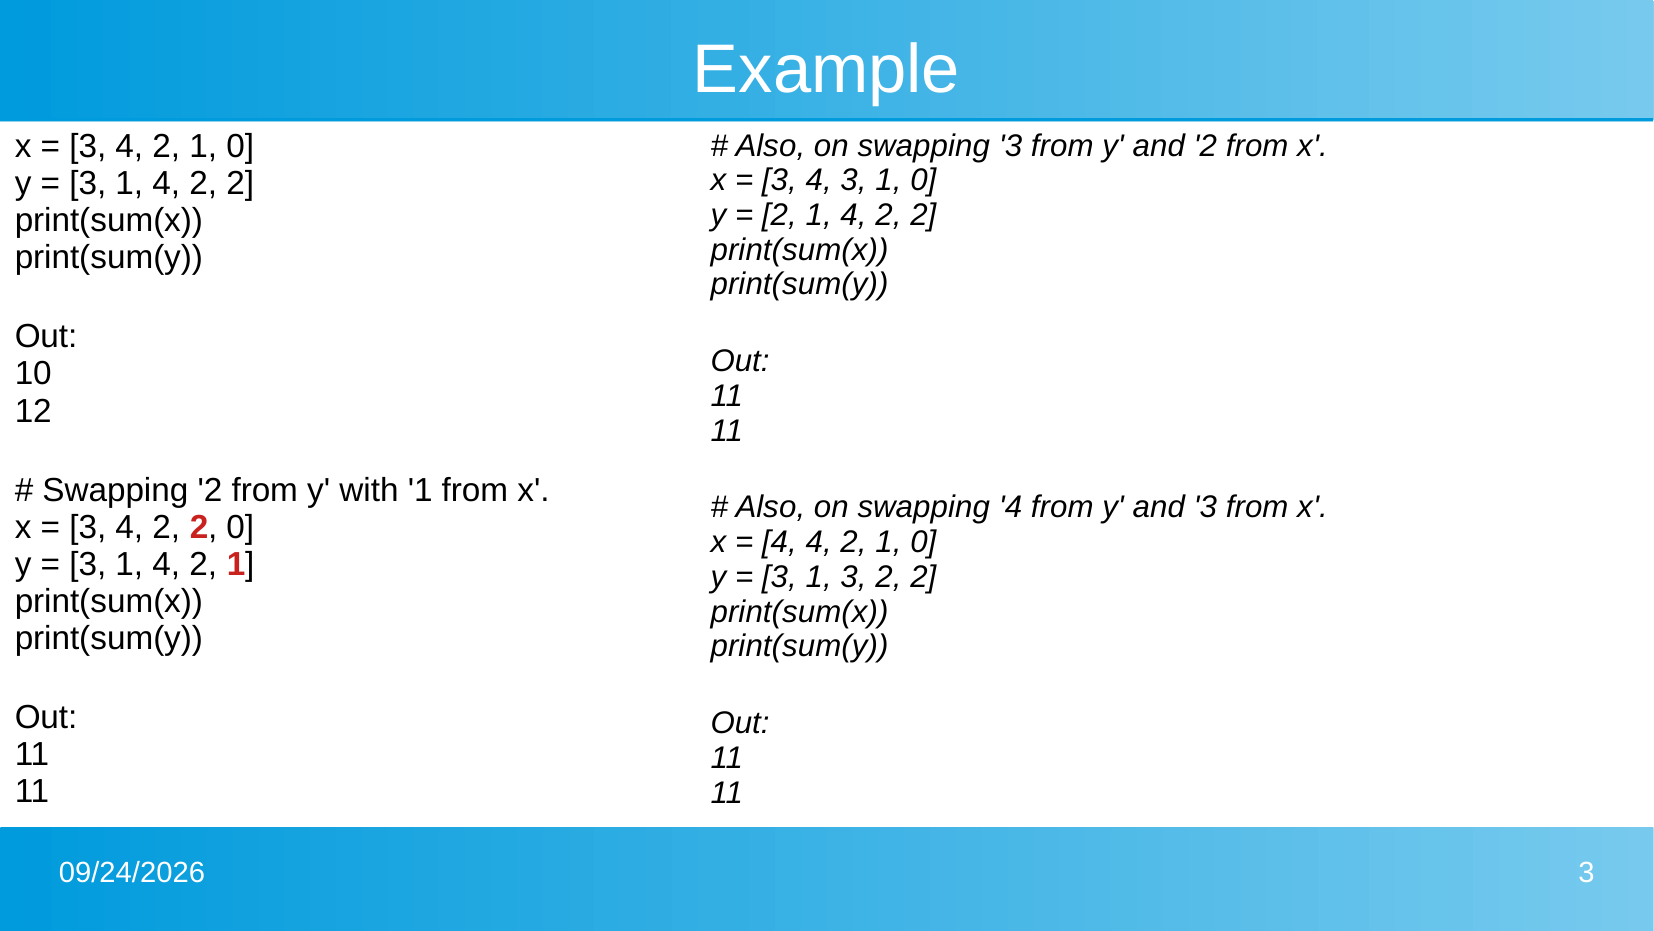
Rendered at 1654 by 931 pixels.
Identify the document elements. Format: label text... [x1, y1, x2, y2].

title Example [59, 29, 1595, 108]
text_box x = [3, 4, 2, 1, 0] y = [3, 1, 4, 2, 2] print(sum(x)) print(sum(y)) Out: 10 12 # Swapping '2 from y' with '1 from x'. x = [3, 4, 2, 2, 0] y = [3, 1, 4, 2, 1] print(sum(x)) print(sum(y)) Out: 11 11 [0, 120, 598, 817]
text_box # Also, on swapping '3 from y' and '2 from x'. x = [3, 4, 3, 1, 0] y = [2, 1, 4, 2, 2] print(sum(x)) print(sum(y)) Out: 11 11 # Also, on swapping '4 from y' and '3 from x'. x = [4, 4, 2, 1, 0] y = [3, 1, 3, 2, 2] print(sum(x)) print(sum(y)) Out: 11 11 [695, 120, 1521, 817]
